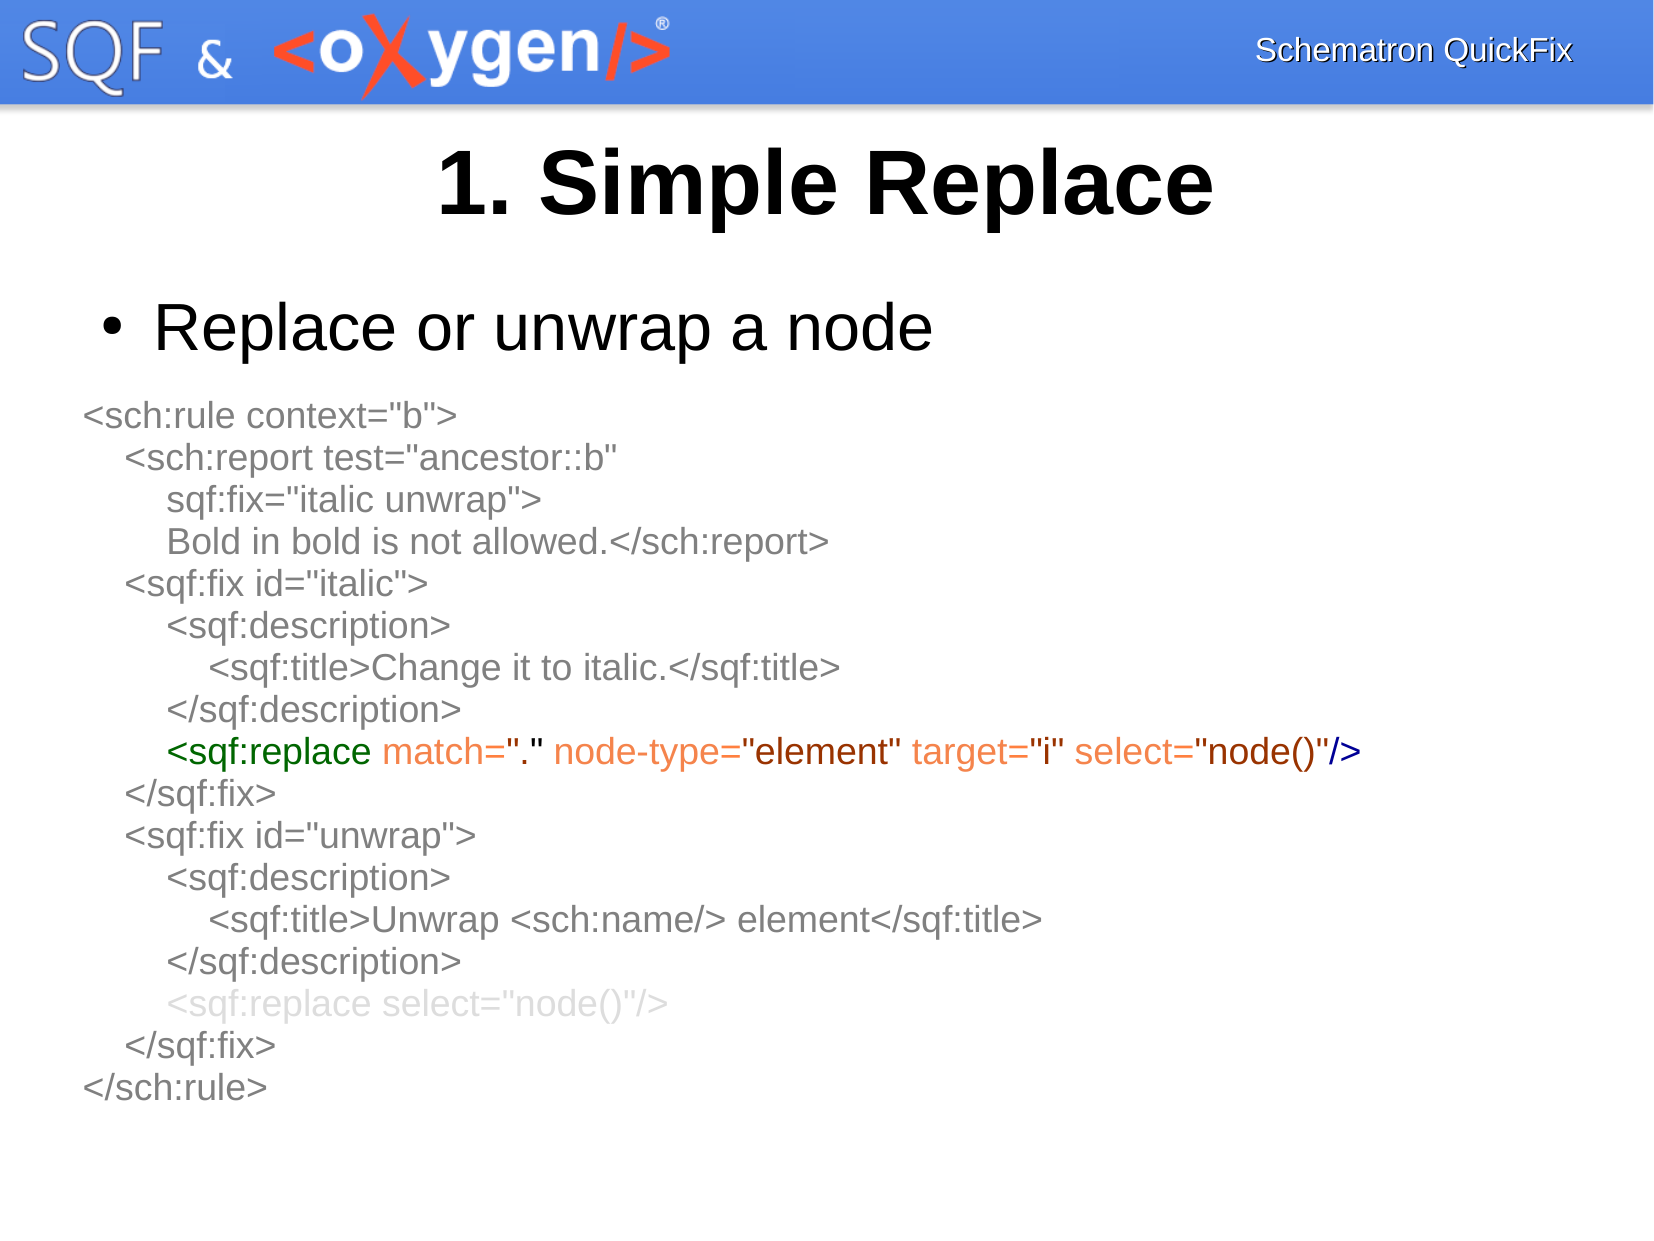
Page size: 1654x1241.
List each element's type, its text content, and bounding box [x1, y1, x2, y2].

title 1. Simple Replace [82, 78, 1571, 287]
list Replace or unwrap a node <sch:rule context="b"> <sch:report test="ancestor::b" sqf:fix="italic unwrap"> Bold in bold is not allowed.</sch:report> <sqf:fix id="italic"> <sqf:description> <sqf:title>Change it to italic.</sqf:title> </sqf:description> <sqf:replace match="." node-type="element" target="i" select="node()"/> </sqf:fix> <sqf:fix id="unwrap"> <sqf:description> <sqf:title>Unwrap <sch:name/> element</sqf:title> </sqf:description> <sqf:replace select="node()"/> </sqf:fix> </sch:rule> [82, 290, 1571, 1110]
picture [0, 0, 1654, 118]
